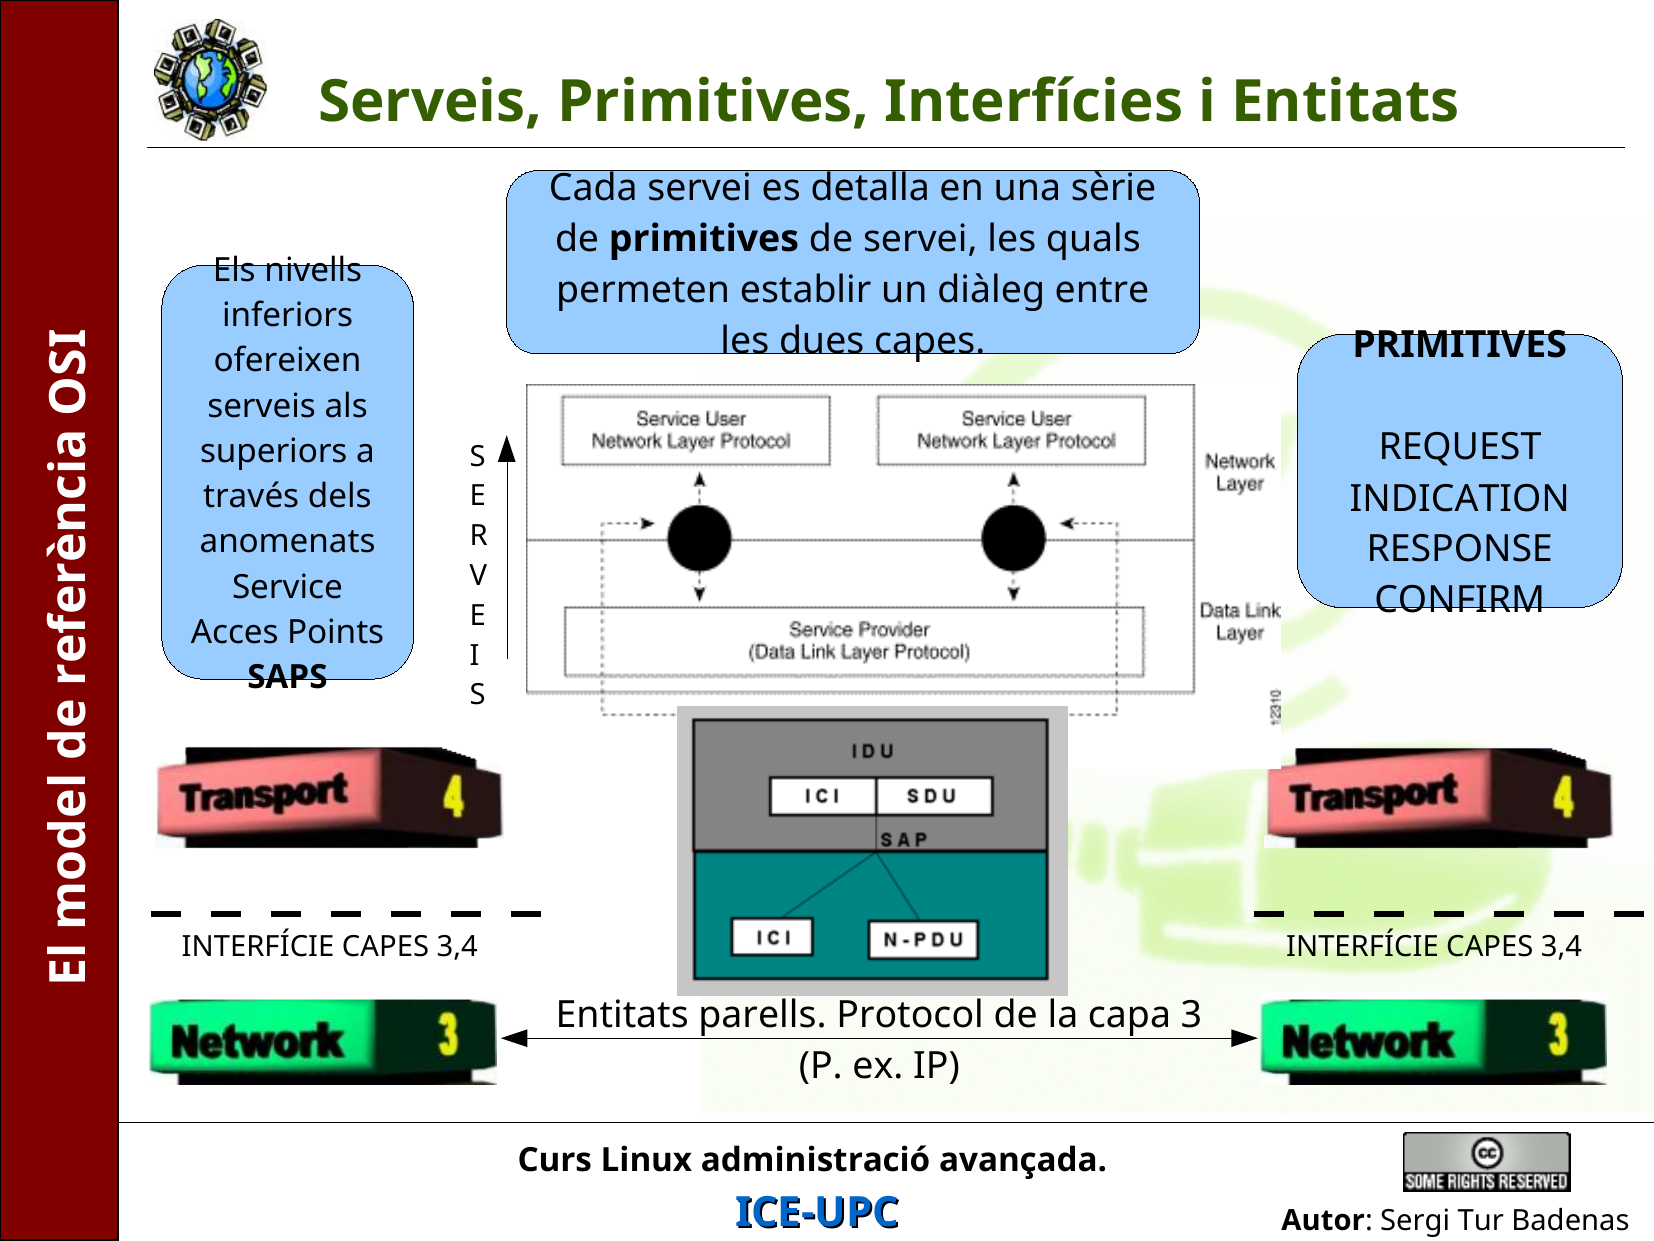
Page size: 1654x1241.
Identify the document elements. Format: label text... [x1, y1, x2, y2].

text_box SERVEIS [454, 427, 507, 648]
picture [154, 741, 504, 850]
text_box INTERFÍCIE CAPES 3,4 [110, 917, 550, 975]
title Serveis, Primitives, Interfícies i Entitats [129, 49, 1619, 148]
picture [154, 19, 268, 49]
picture [526, 217, 1654, 1113]
text_box Els nivells inferiors ofereixen serveis als superiors a través dels anomenats Service Acces Points SAPS [161, 265, 414, 680]
picture [1403, 1132, 1571, 1192]
text_box INTERFÍCIE CAPES 3,4 [1215, 917, 1654, 975]
text_box PRIMITIVES REQUEST INDICATION RESPONSE CONFIRM [1297, 334, 1623, 608]
text_box Cada servei es detalla en una sèrie de primitives de servei, les quals permeten establir un diàleg entre les dues capes. [506, 170, 1200, 354]
picture [149, 992, 497, 1085]
